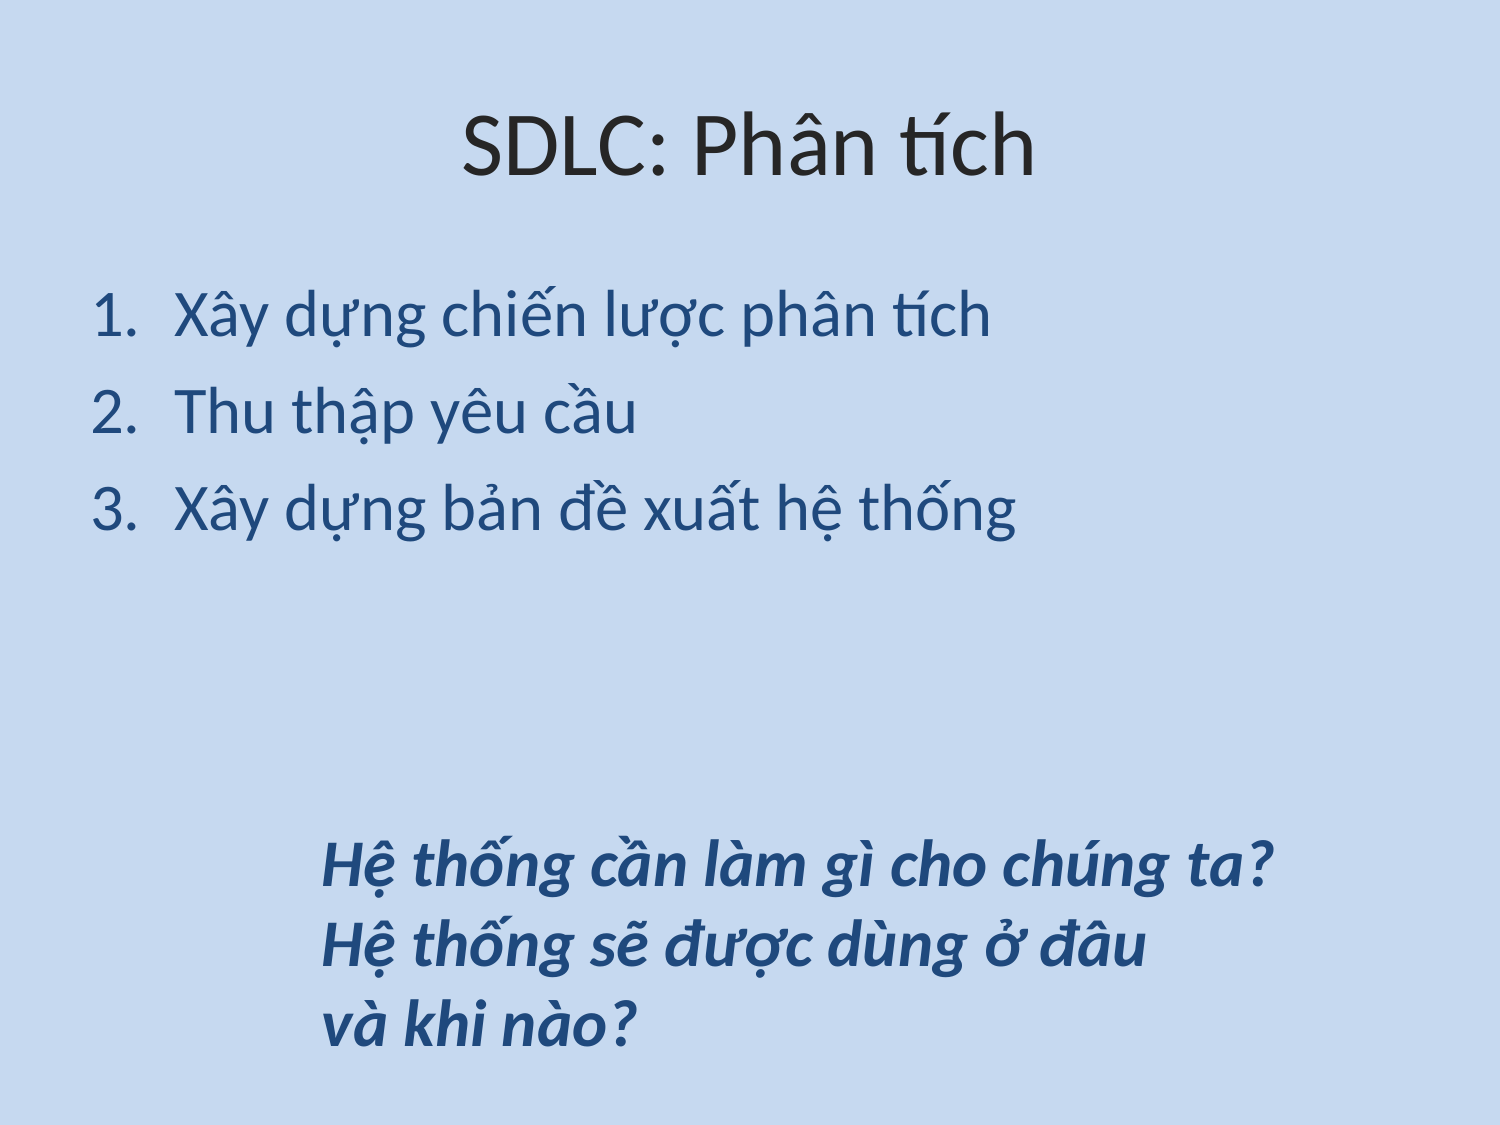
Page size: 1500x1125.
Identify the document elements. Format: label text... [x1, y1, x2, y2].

text_box Hệ thống cần làm gì cho chúng ta? Hệ thống sẽ được dùng ở đâu và khi nào? [307, 812, 1293, 1068]
list Xây dựng chiến lược phân tích Thu thập yêu cầu Xây dựng bản đề xuất hệ thống [75, 262, 1426, 1005]
title SDLC: Phân tích [75, 45, 1426, 233]
